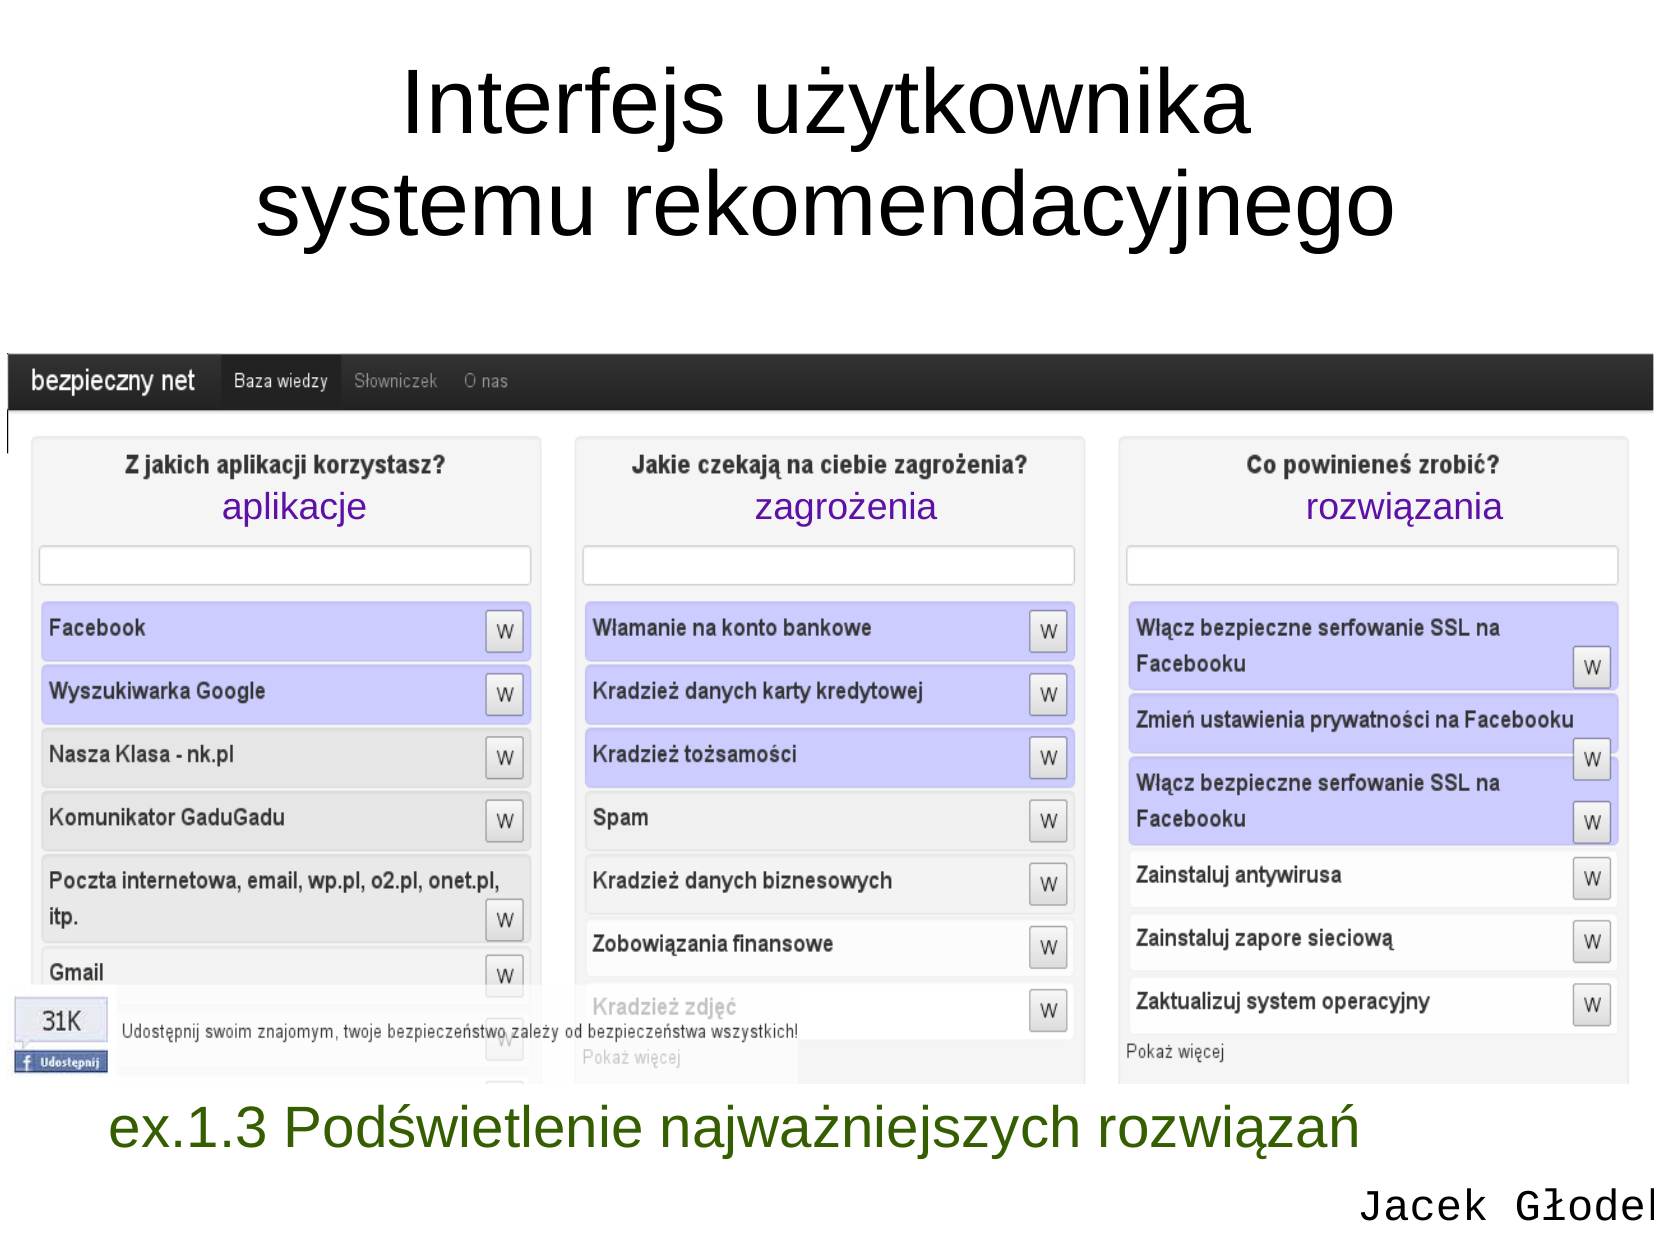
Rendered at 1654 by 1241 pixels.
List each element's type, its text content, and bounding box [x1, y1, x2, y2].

title Interfejs użytkownika systemu rekomendacyjnego [82, 49, 1571, 257]
text_box ex.1.3 Podświetlenie najważniejszych rozwiązań [94, 1087, 1424, 1181]
text_box rozwiązania [1291, 478, 1526, 545]
text_box aplikacje [207, 478, 389, 545]
picture [7, 353, 1654, 1084]
text_box zagrożenia [739, 478, 961, 545]
text_box Jacek Głodek [1342, 1176, 1654, 1241]
